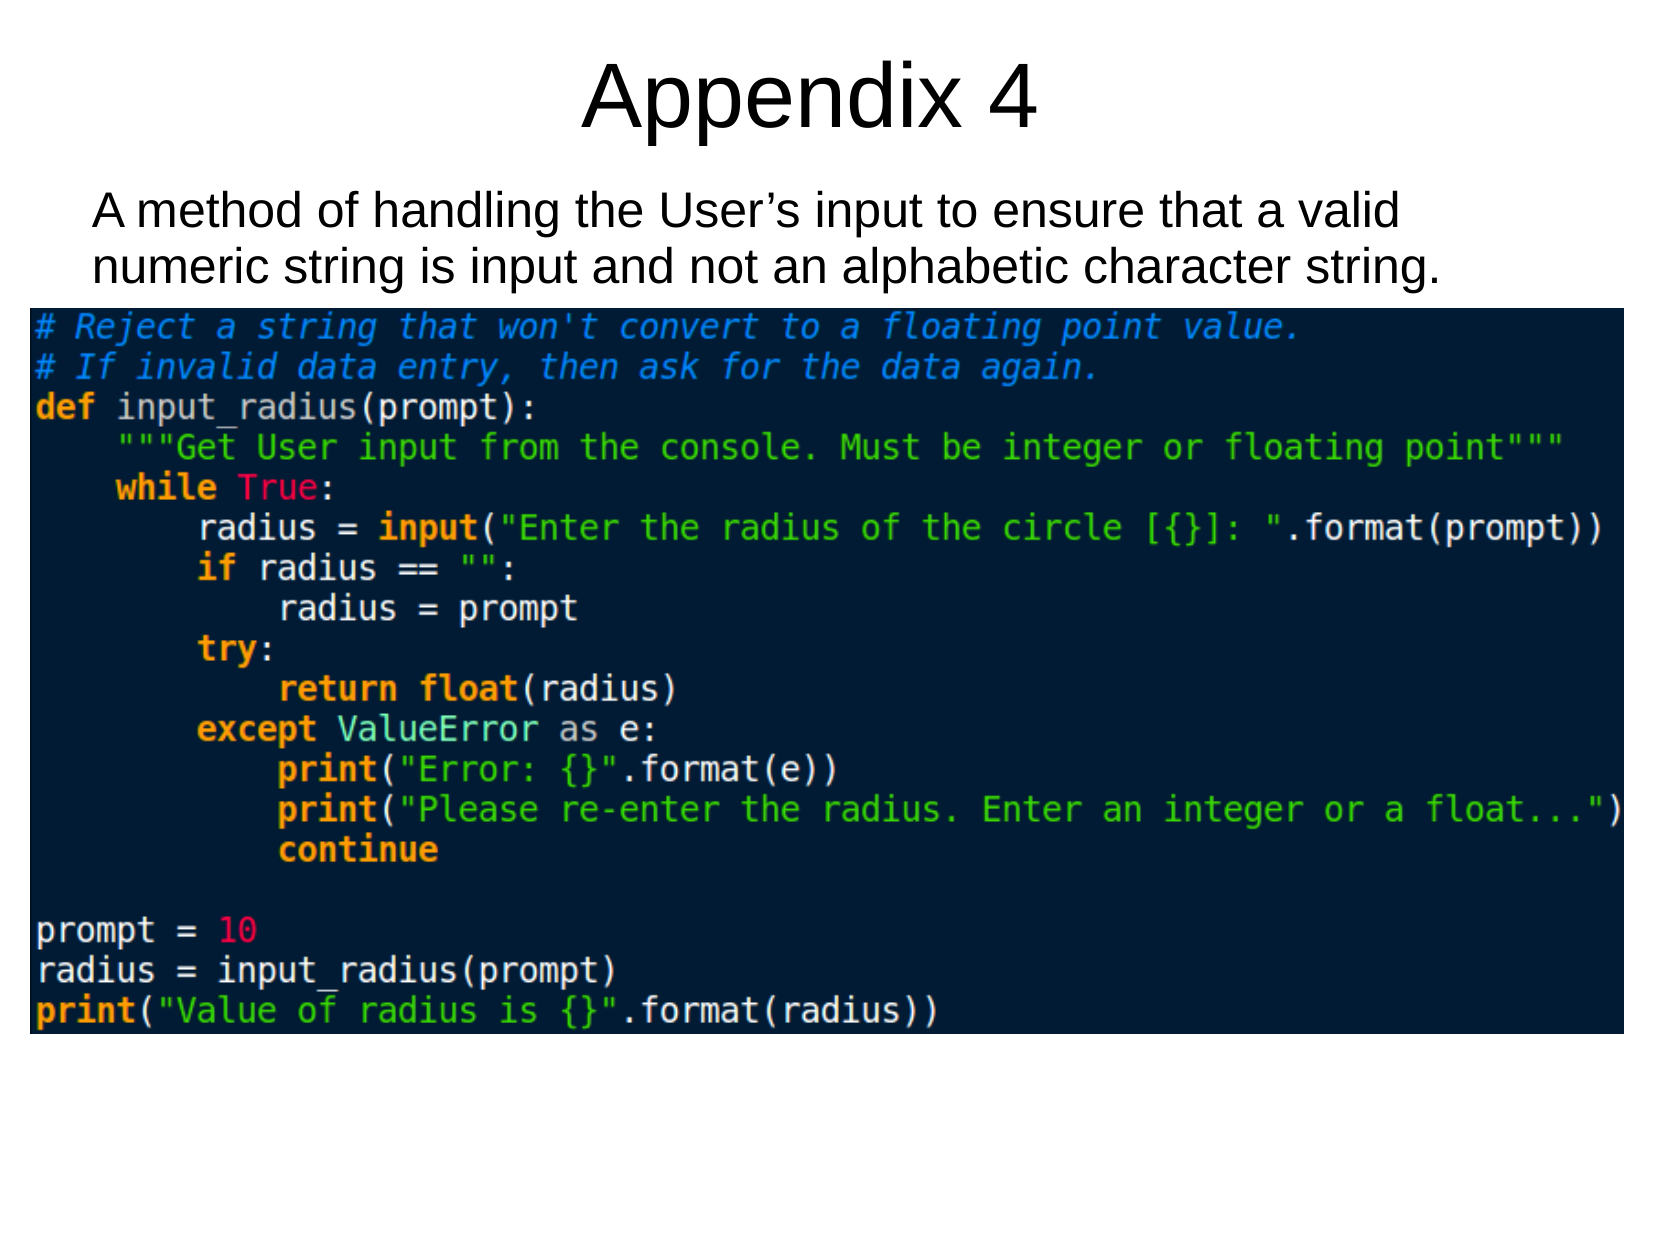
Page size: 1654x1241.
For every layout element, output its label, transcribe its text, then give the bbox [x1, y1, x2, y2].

title Appendix 4 [66, 31, 1555, 159]
title A method of handling the User’s input to ensure that a valid numeric string is input and not an alphabetic character string. [91, 158, 1581, 308]
picture [30, 308, 1624, 1035]
